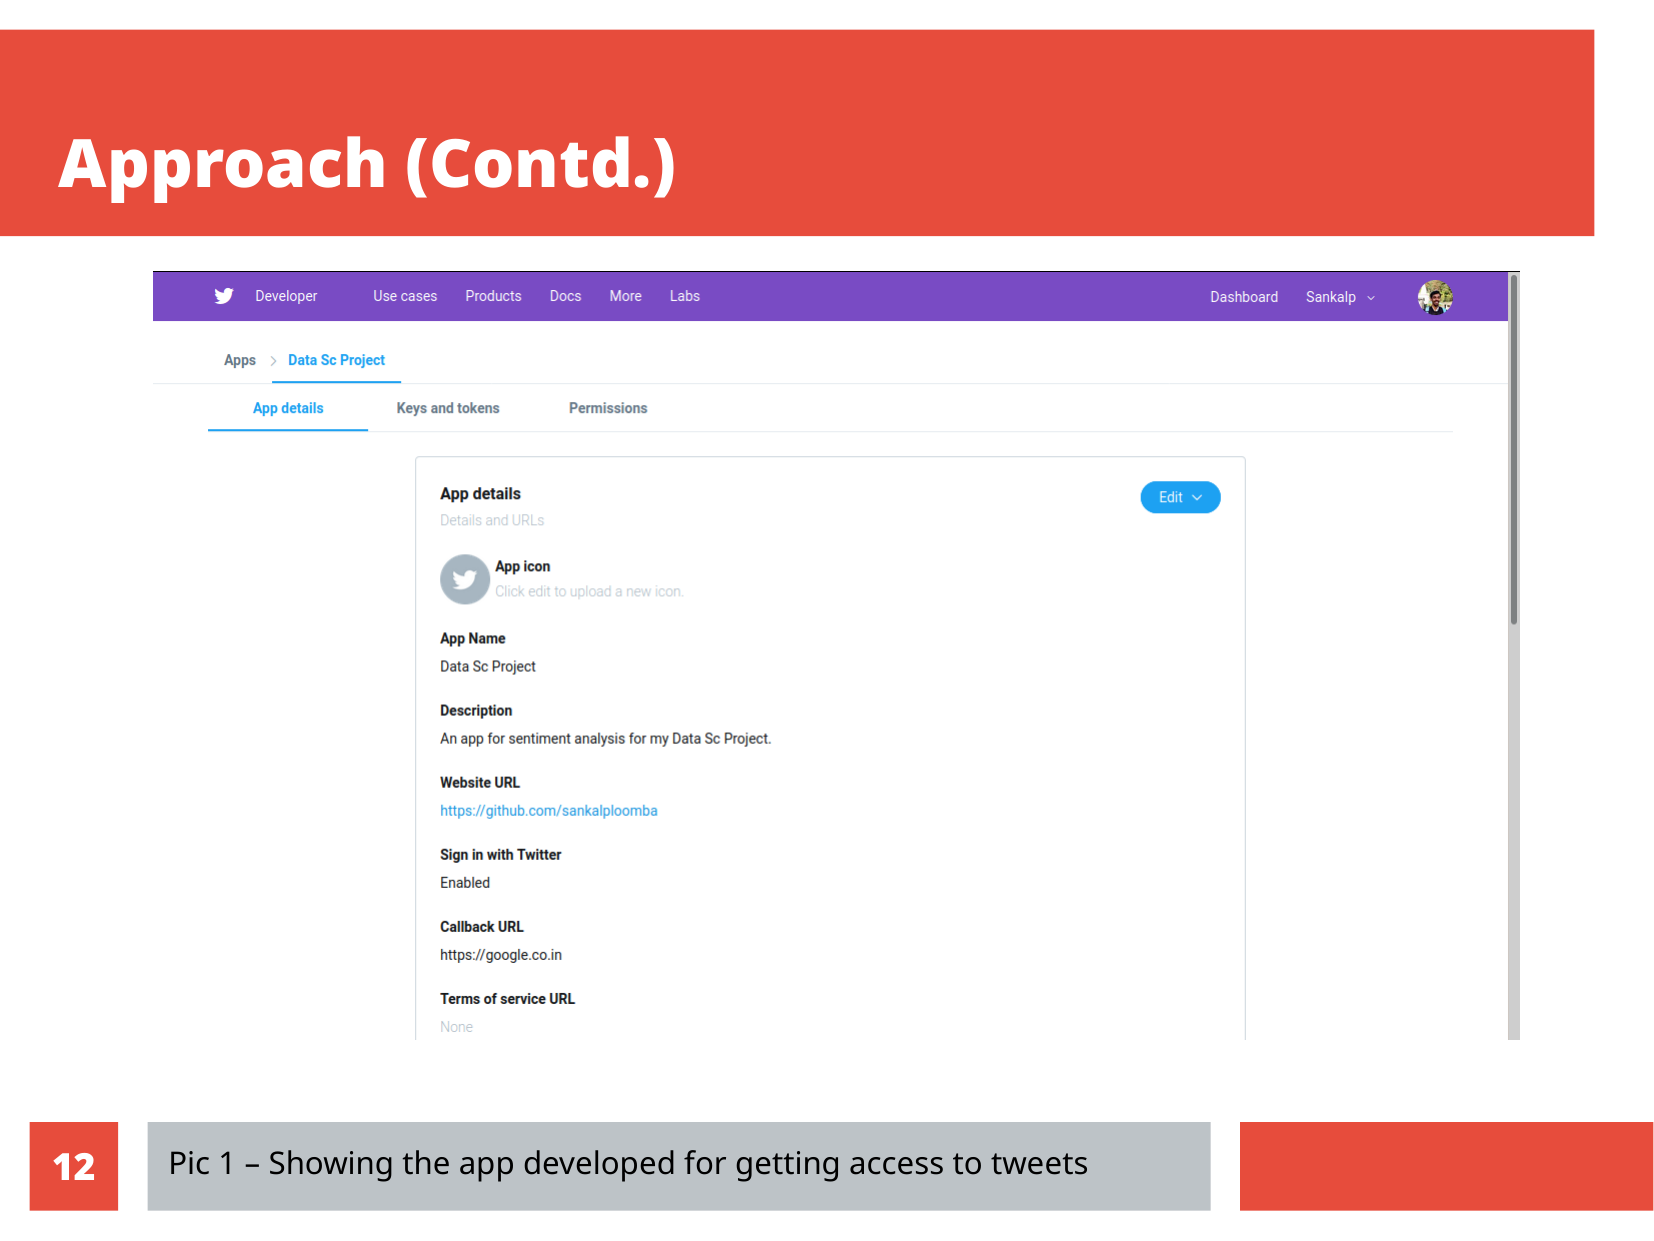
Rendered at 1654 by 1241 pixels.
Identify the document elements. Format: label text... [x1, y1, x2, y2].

text_box Pic 1 – Showing the app developed for getting access to tweets [153, 1133, 1217, 1217]
picture [153, 271, 1520, 1040]
title Approach (Contd.) [59, 59, 1595, 207]
